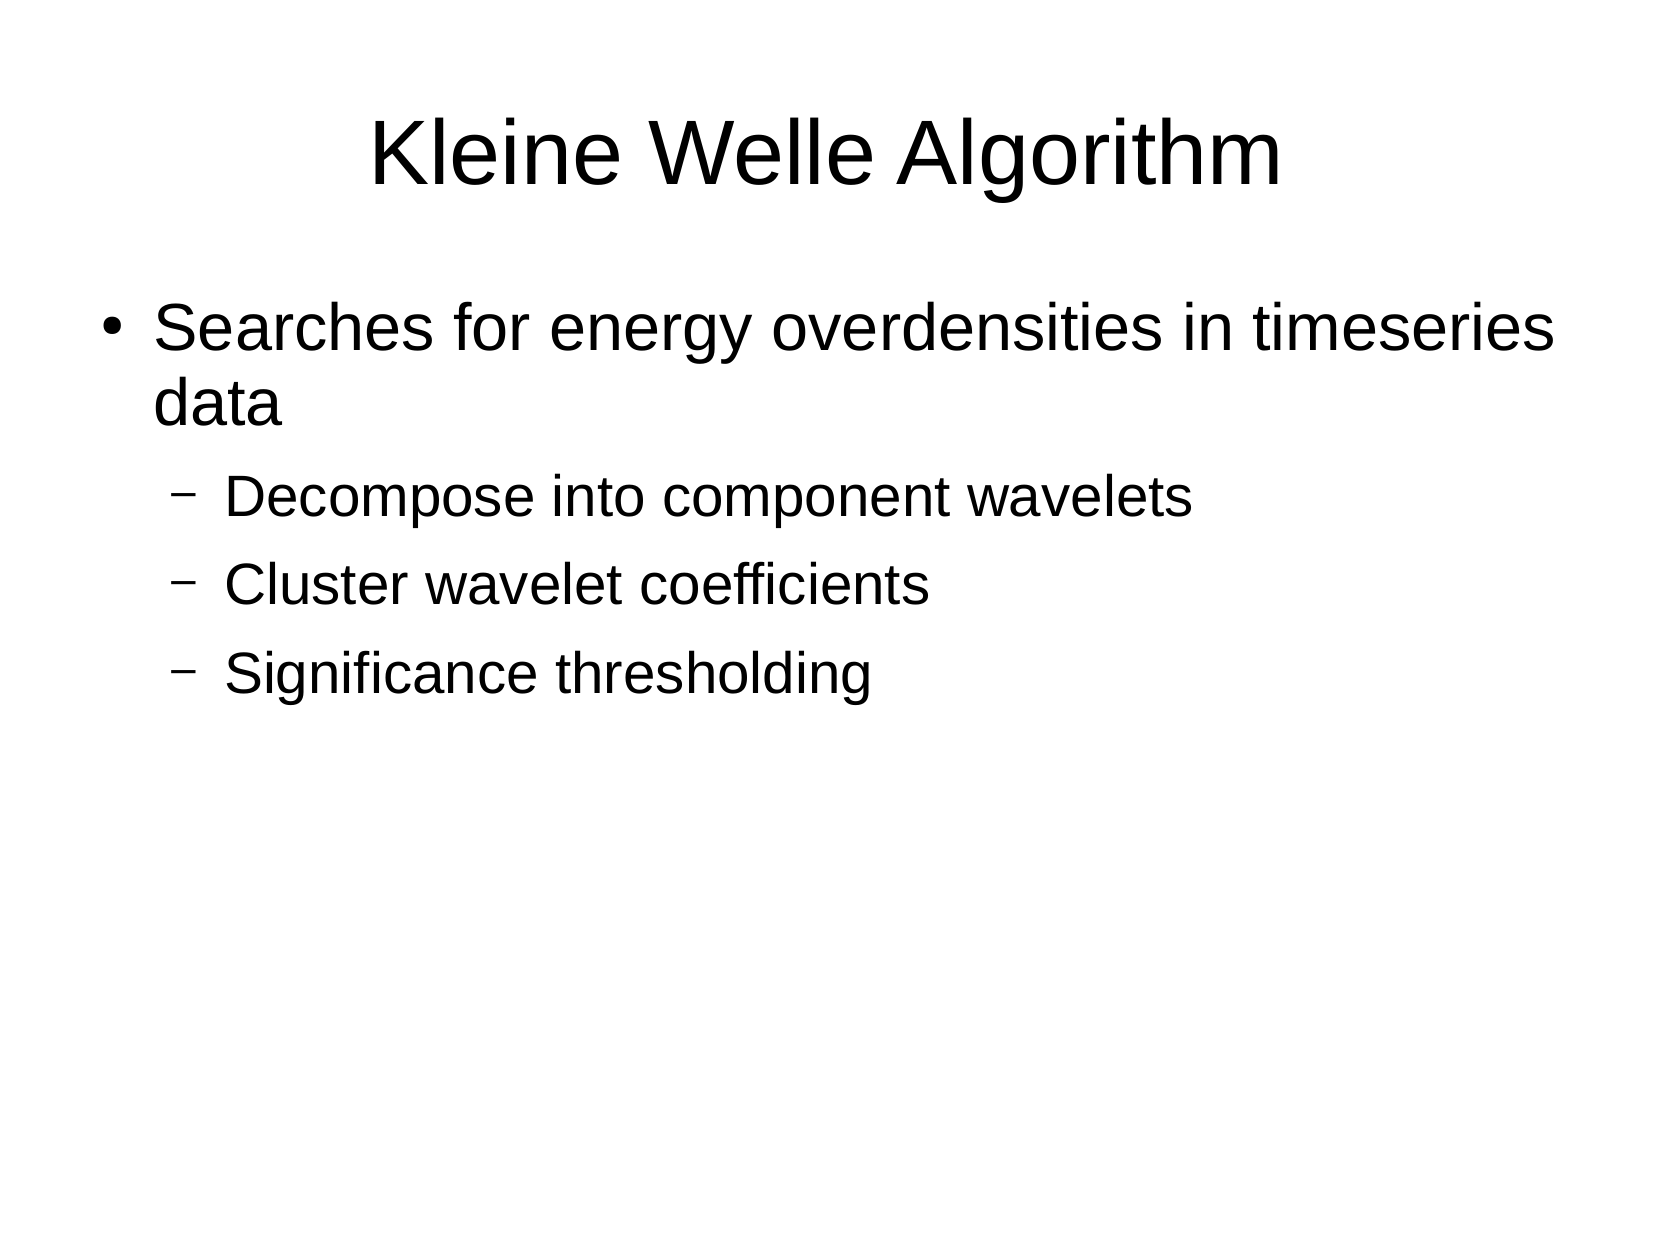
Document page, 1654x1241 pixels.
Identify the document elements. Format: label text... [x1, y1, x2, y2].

list Searches for energy overdensities in timeseries data Decompose into component wavelets Cluster wavelet coefficients Significance thresholding [82, 290, 1571, 1010]
title Kleine Welle Algorithm [82, 49, 1571, 257]
